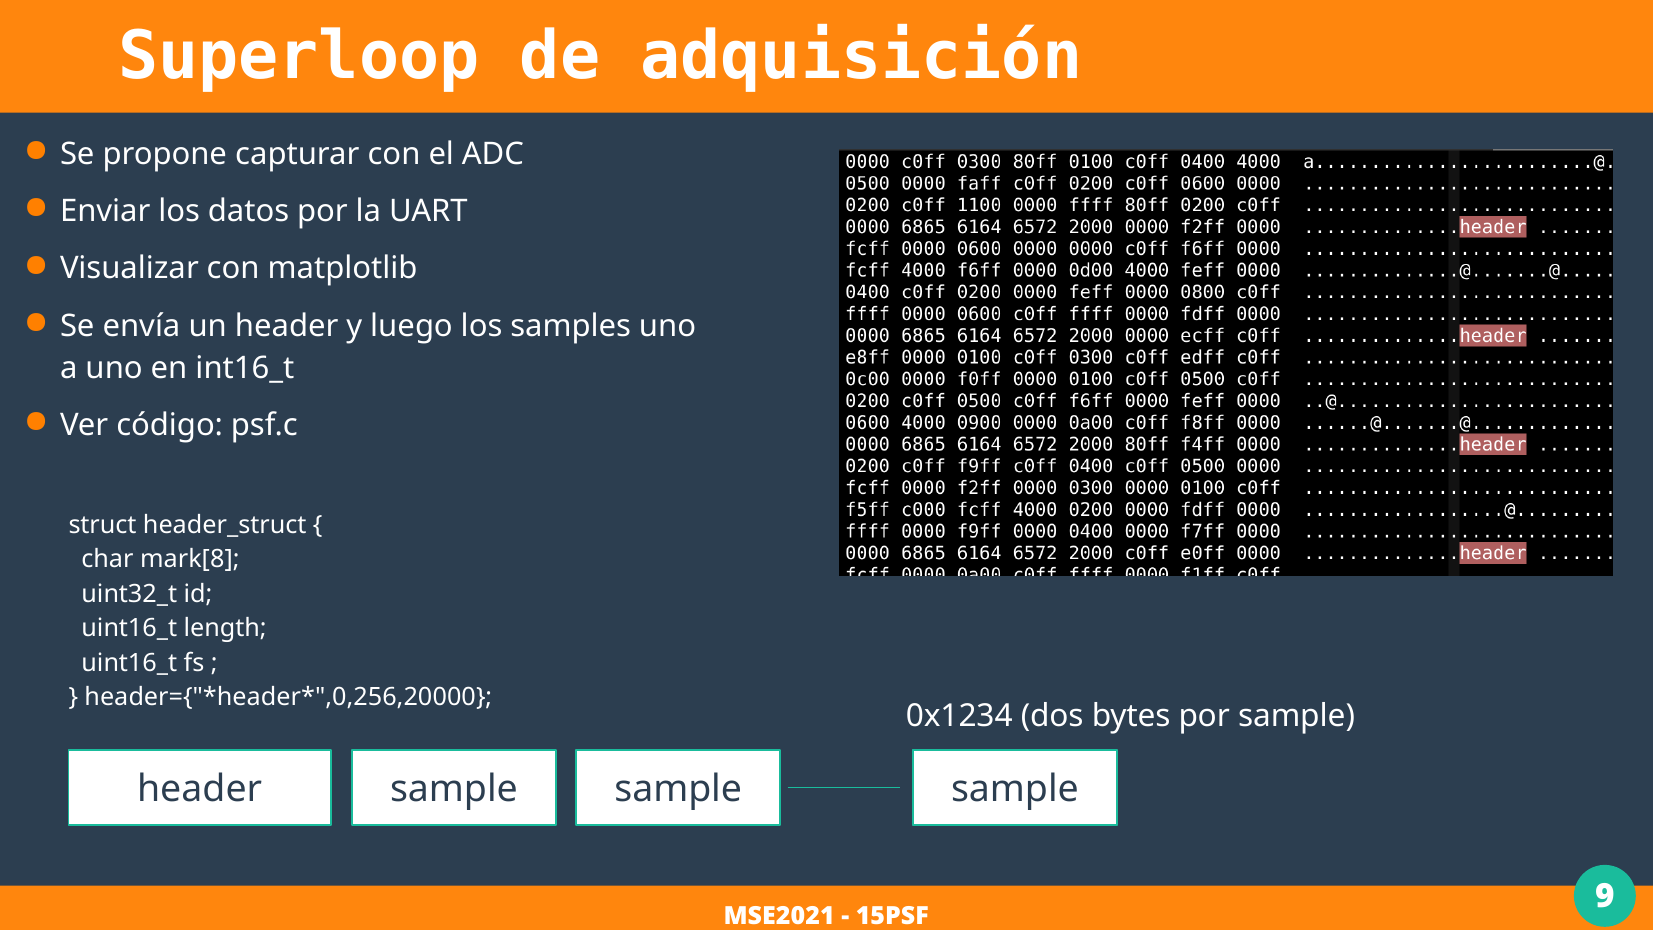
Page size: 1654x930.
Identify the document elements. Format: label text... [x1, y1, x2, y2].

list struct header_struct { char mark[8]; uint32_t id; uint16_t length; uint16_t fs ; } header={"*header*",0,256,20000}; [68, 506, 732, 788]
text_box sample [576, 750, 781, 826]
list 0x1234 (dos bytes por sample) [905, 692, 1364, 762]
title Superloop de adquisición [118, 16, 1653, 113]
picture [839, 149, 1613, 576]
text_box sample [351, 750, 556, 826]
text_box header [68, 750, 331, 826]
list Se propone capturar con el ADC Enviar los datos por la UART Visualizar con matplotlib Se envía un header y luego los samples uno a uno en int16_t Ver código: psf.c [11, 131, 713, 450]
text_box sample [912, 762, 1117, 826]
